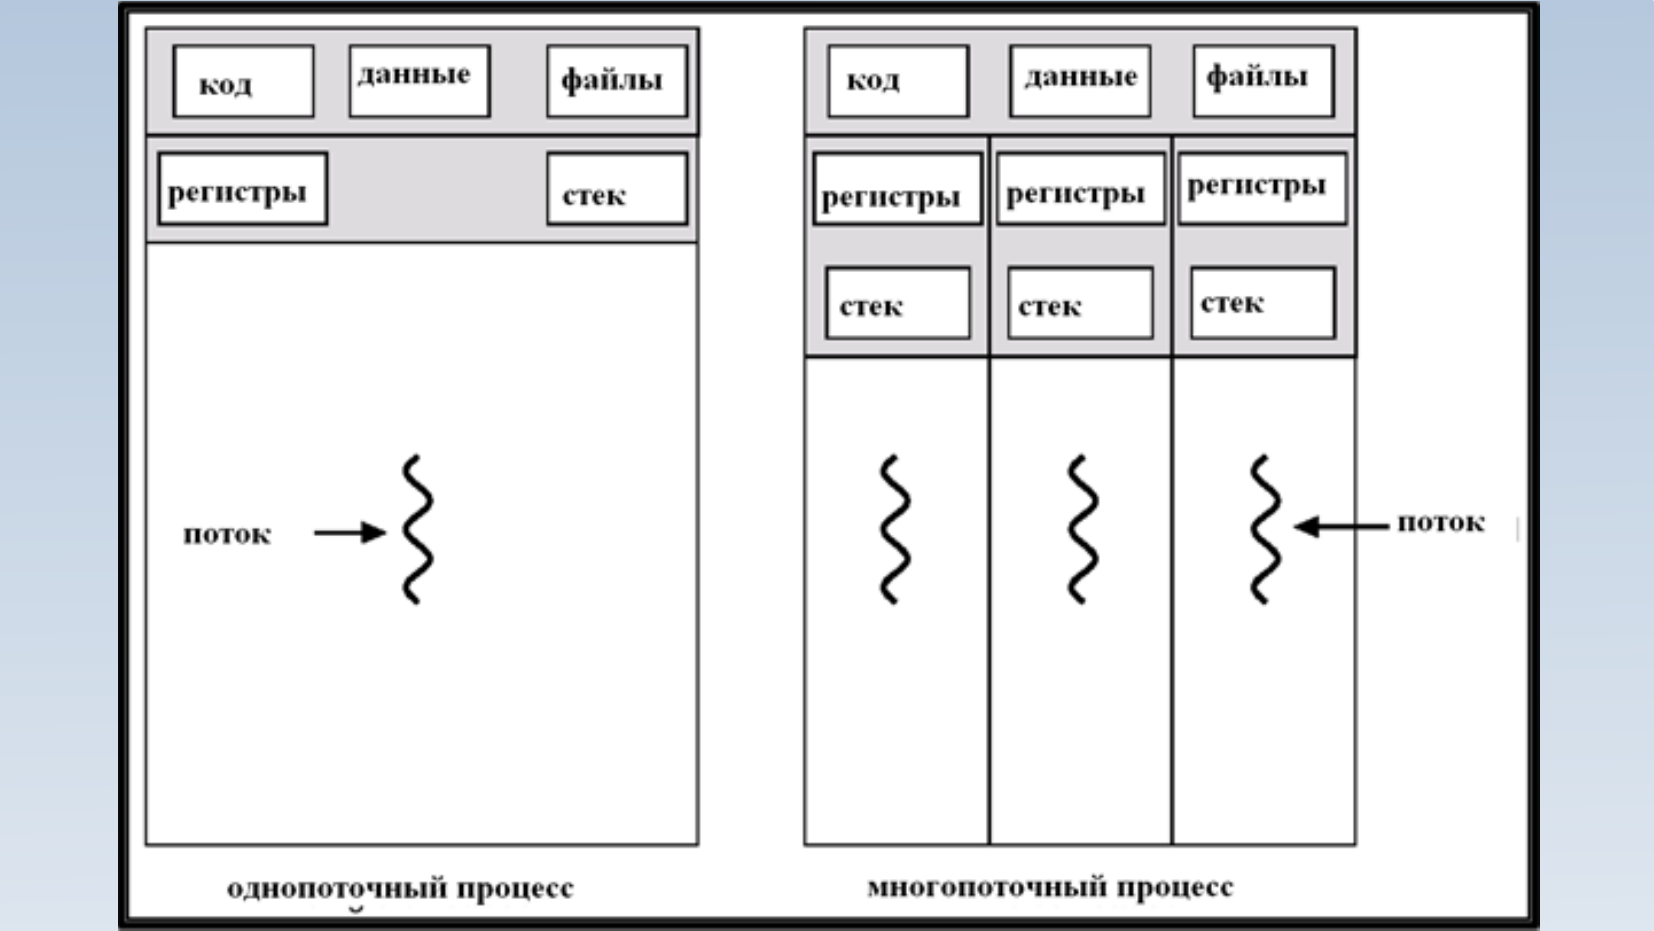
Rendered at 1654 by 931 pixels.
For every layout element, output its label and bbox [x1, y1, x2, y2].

picture [118, 1, 1540, 931]
